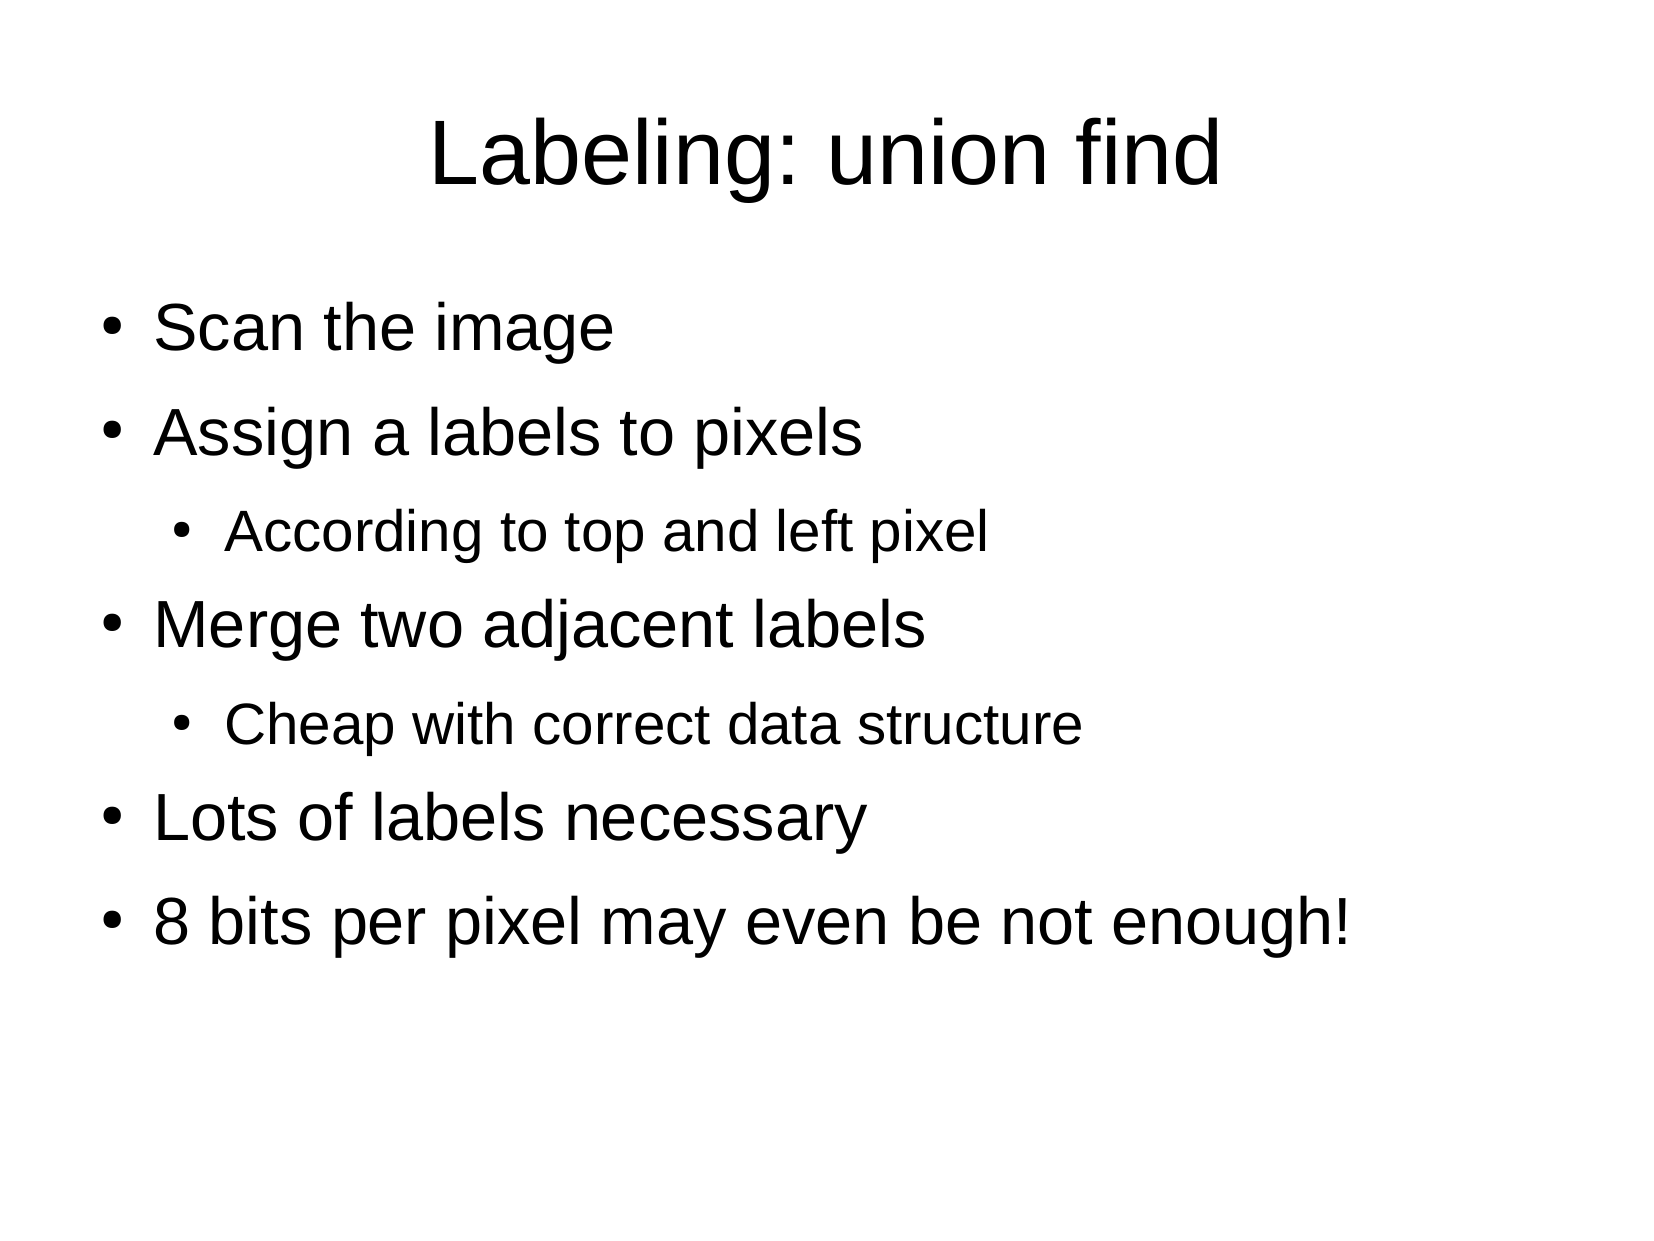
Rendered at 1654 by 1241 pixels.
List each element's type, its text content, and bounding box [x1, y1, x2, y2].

list Scan the image Assign a labels to pixels According to top and left pixel Merge two adjacent labels Cheap with correct data structure Lots of labels necessary 8 bits per pixel may even be not enough! [82, 290, 1571, 1109]
title Labeling: union find [82, 49, 1571, 257]
